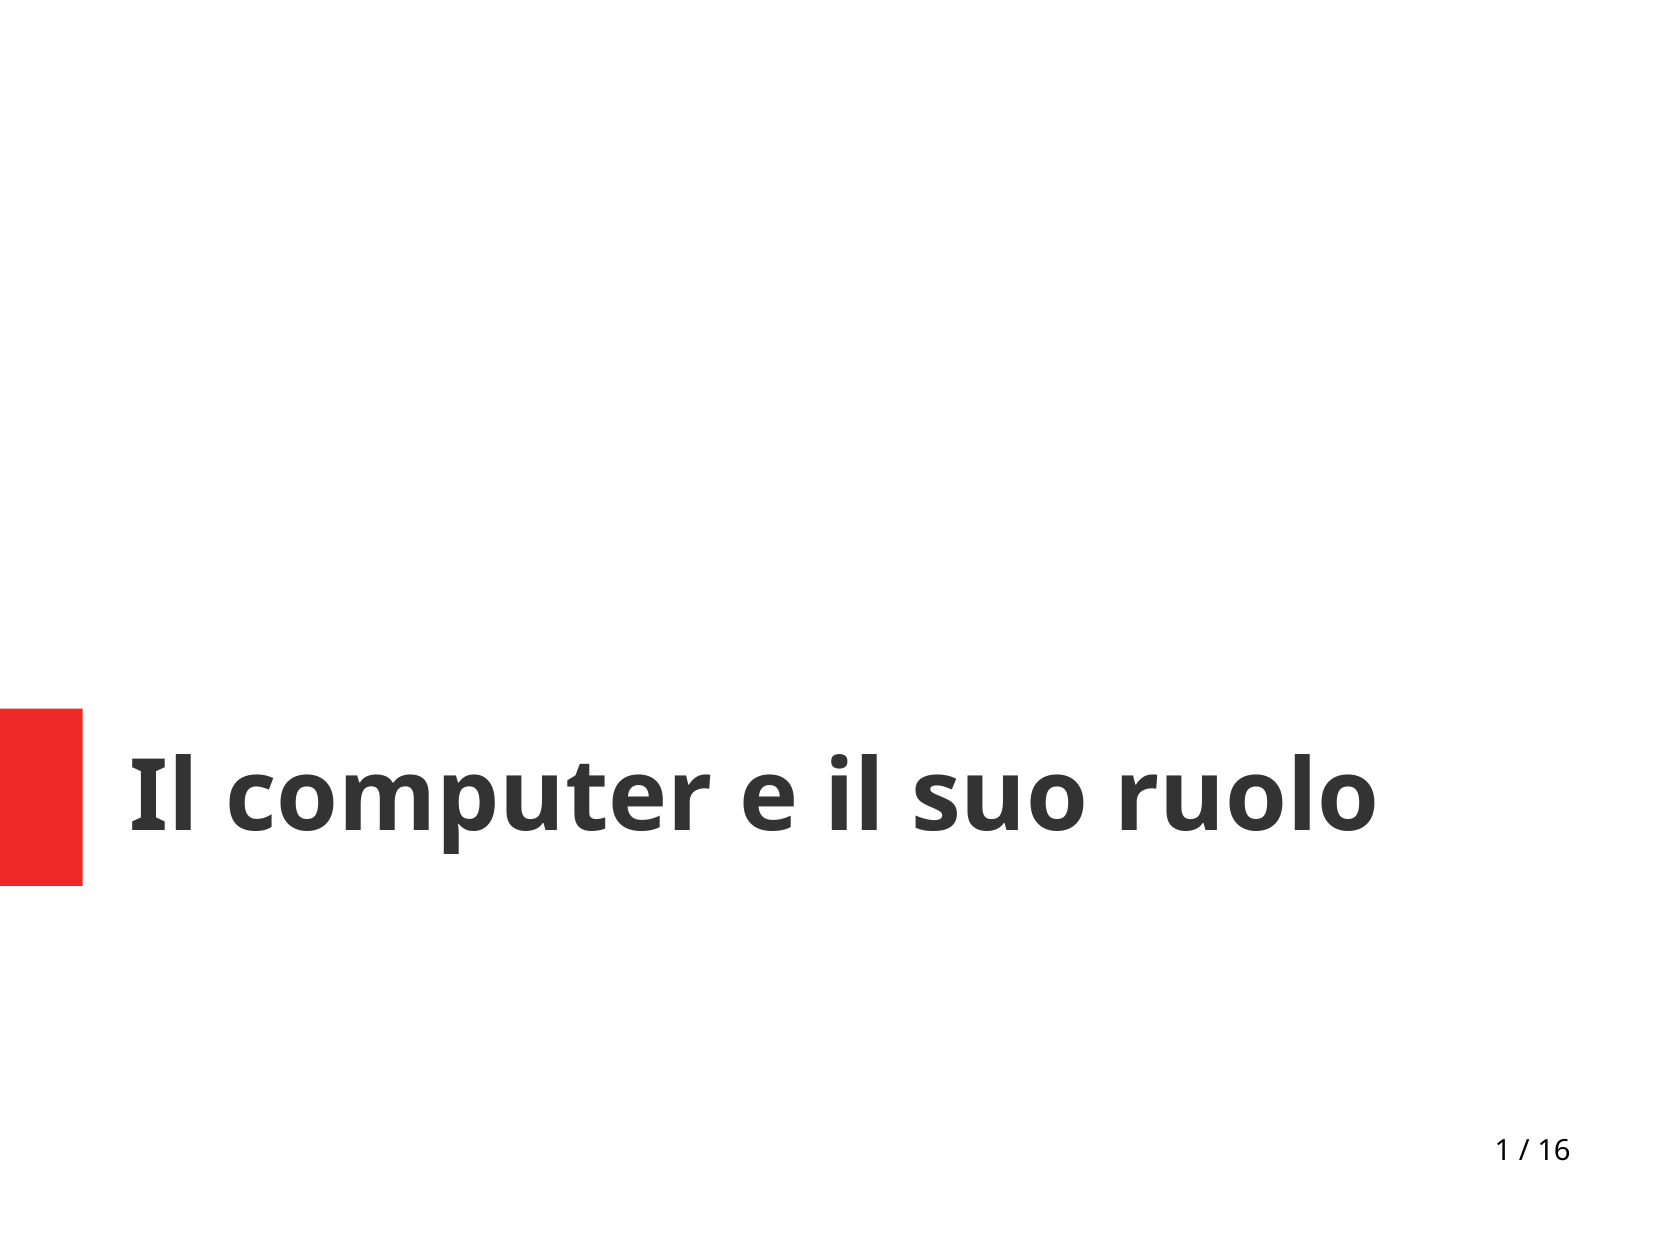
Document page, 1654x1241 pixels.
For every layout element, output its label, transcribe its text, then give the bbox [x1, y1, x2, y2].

title Il computer e il suo ruolo [129, 655, 1536, 928]
